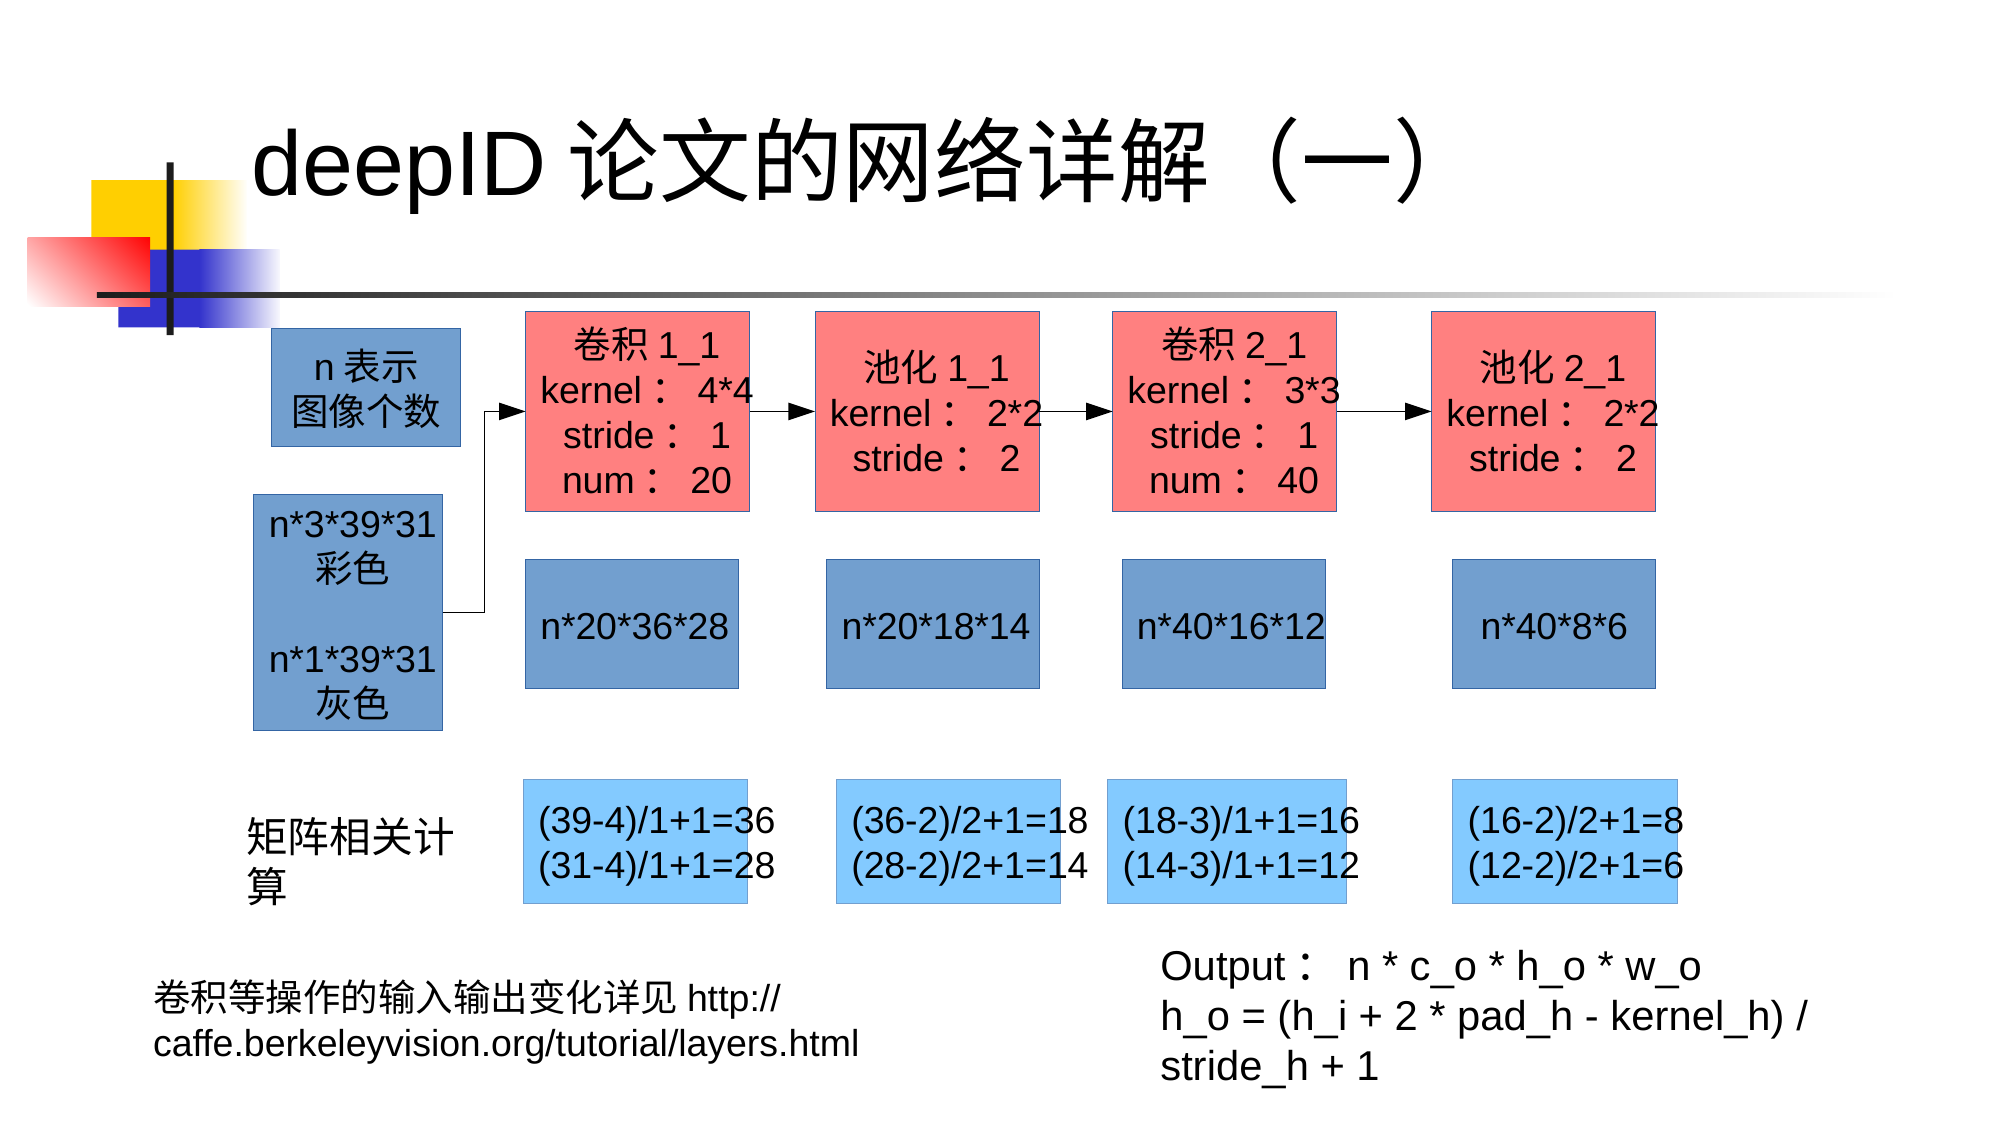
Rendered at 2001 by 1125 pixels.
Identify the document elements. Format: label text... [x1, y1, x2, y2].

text_box 卷积1_1 kernel：4*4 stride：1 num：20 [525, 311, 750, 512]
text_box (16-2)/2+1=8 (12-2)/2+1=6 [1452, 779, 1678, 904]
title deepID论文的网络详解（一） [251, 35, 1957, 275]
text_box (39-4)/1+1=36 (31-4)/1+1=28 [523, 779, 748, 904]
text_box n表示 图像个数 [271, 328, 461, 447]
text_box 卷积2_1 kernel：3*3 stride：1 num：40 [1112, 311, 1337, 512]
text_box n*3*39*31 彩色 n*1*39*31 灰色 [253, 494, 443, 731]
text_box 池化1_1 kernel：2*2 stride：2 [815, 311, 1040, 512]
text_box n*20*18*14 [826, 559, 1040, 689]
text_box n*40*16*12 [1122, 559, 1326, 689]
text_box 矩阵相关计算 [231, 803, 512, 862]
text_box 池化2_1 kernel：2*2 stride：2 [1431, 311, 1656, 512]
text_box Output：n * c_o * h_o * w_o h_o = (h_i + 2 * pad_h - kernel_h) / stride_h + 1 [1145, 931, 1861, 1111]
text_box n*40*8*6 [1452, 559, 1656, 689]
text_box (36-2)/2+1=18 (28-2)/2+1=14 [836, 779, 1061, 904]
text_box n*20*36*28 [525, 559, 739, 689]
text_box (18-3)/1+1=16 (14-3)/1+1=12 [1107, 779, 1347, 904]
text_box 卷积等操作的输入输出变化详见http://caffe.berkeleyvision.org/tutorial/layers.html [138, 966, 1075, 1063]
